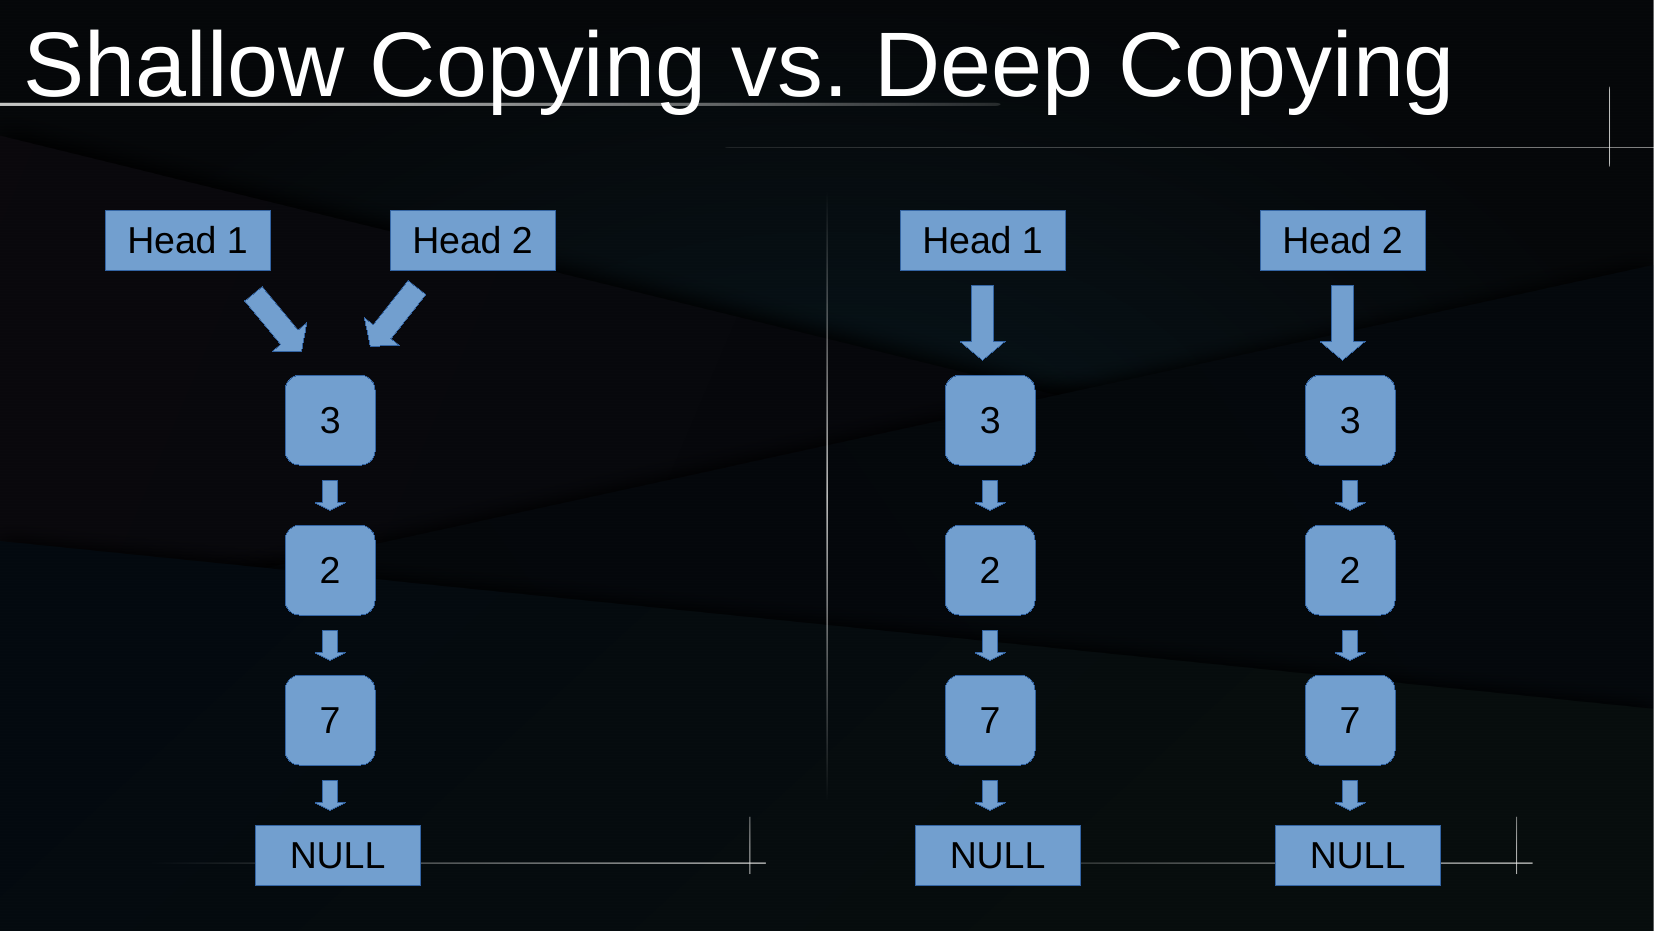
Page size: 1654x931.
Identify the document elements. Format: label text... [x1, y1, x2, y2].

text_box [244, 286, 307, 352]
text_box [315, 480, 346, 511]
picture [0, 0, 1654, 931]
title Shallow Copying vs. Deep Copying [23, 11, 1589, 119]
text_box [960, 285, 1006, 361]
text_box [1320, 285, 1366, 361]
text_box Head 1 [900, 210, 1066, 271]
text_box [975, 480, 1006, 511]
text_box 7 [945, 675, 1036, 766]
text_box Head 2 [390, 210, 556, 271]
text_box 3 [1305, 375, 1396, 466]
text_box 3 [945, 375, 1036, 466]
text_box NULL [1275, 825, 1441, 886]
text_box NULL [915, 825, 1081, 886]
text_box NULL [255, 825, 421, 886]
text_box [315, 630, 346, 661]
text_box 2 [945, 525, 1036, 616]
text_box [975, 780, 1006, 811]
text_box Head 2 [1260, 210, 1426, 271]
text_box 3 [285, 375, 376, 466]
text_box 7 [285, 675, 376, 766]
text_box [975, 630, 1006, 661]
text_box [315, 780, 346, 811]
text_box [1335, 780, 1366, 811]
text_box [1335, 480, 1366, 511]
text_box 2 [285, 525, 376, 616]
text_box 7 [1305, 675, 1396, 766]
text_box 2 [1305, 525, 1396, 616]
text_box Head 1 [105, 210, 271, 271]
text_box [1335, 630, 1366, 661]
text_box [364, 280, 426, 347]
